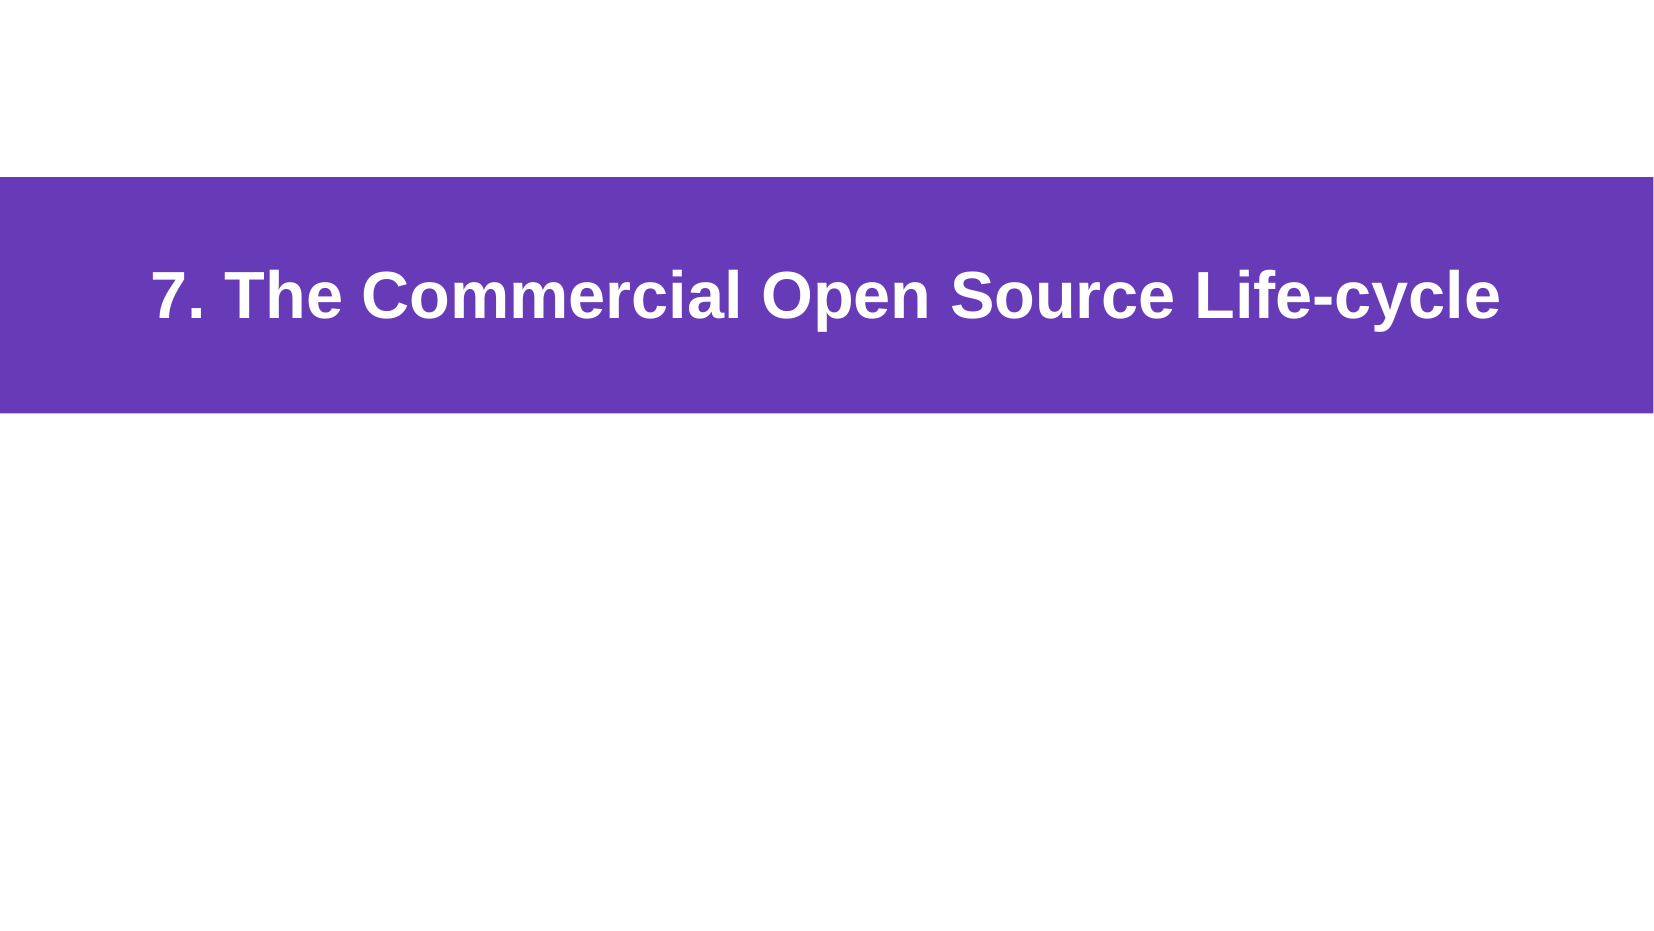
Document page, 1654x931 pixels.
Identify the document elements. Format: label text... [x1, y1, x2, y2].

title 7. The Commercial Open Source Life-cycle [0, 177, 1654, 414]
